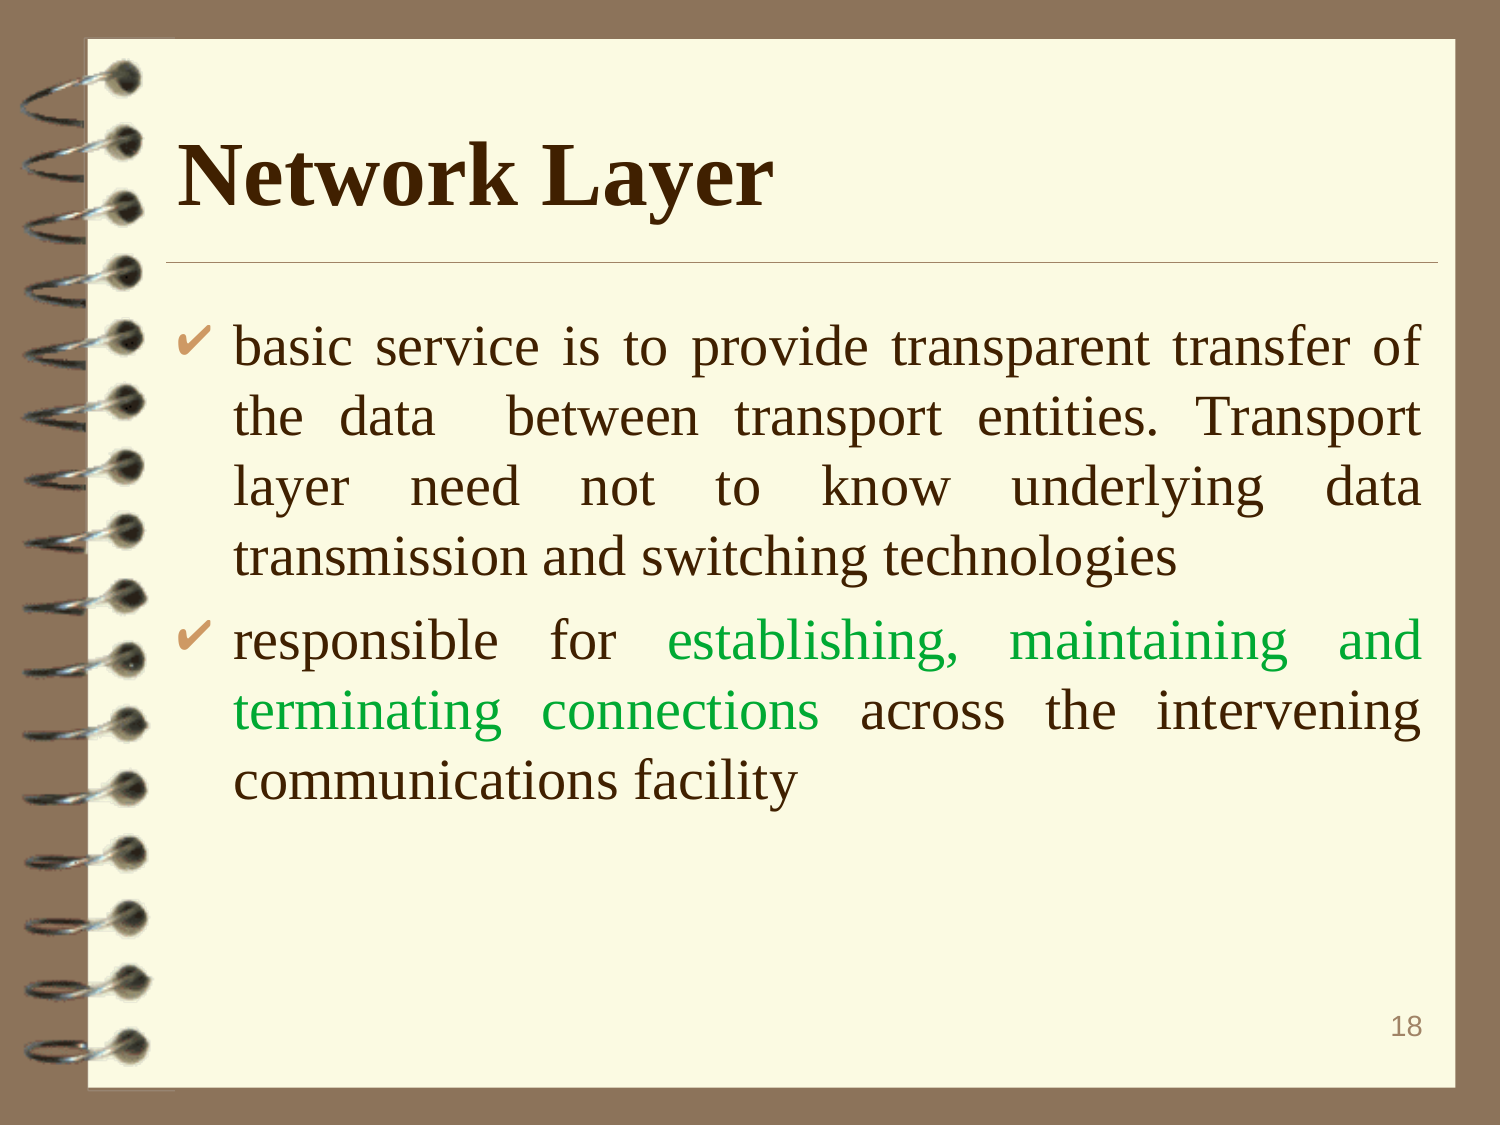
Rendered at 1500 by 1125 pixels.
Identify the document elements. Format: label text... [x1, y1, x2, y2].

title Network Layer [162, 74, 1438, 263]
list basic service is to provide transparent transfer of the data between transport entities. Transport layer need not to know underlying data transmission and switching technologies responsible for establishing, maintaining and terminating connections across the intervening communications facility [162, 299, 1438, 976]
picture [0, 0, 175, 1125]
